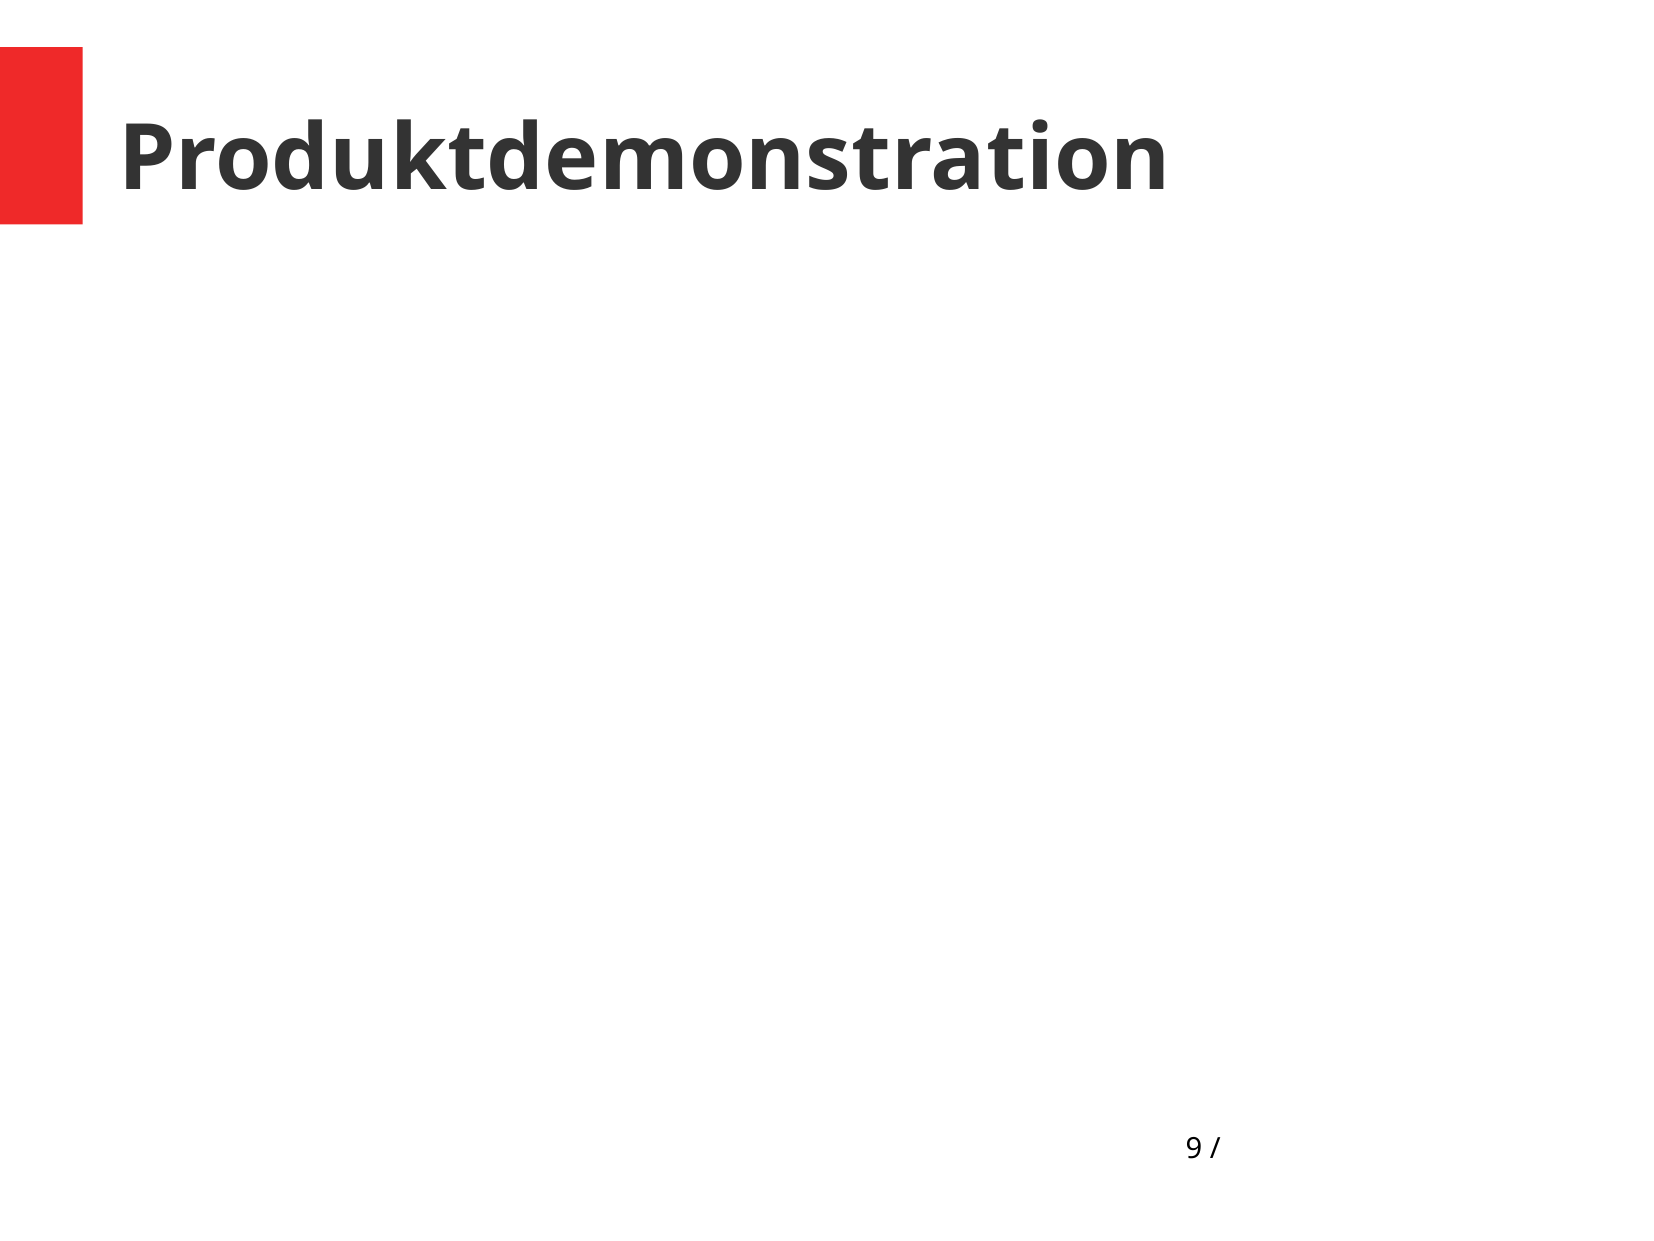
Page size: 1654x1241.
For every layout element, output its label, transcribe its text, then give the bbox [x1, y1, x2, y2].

text_box / [1185, 1129, 1571, 1216]
title Produktdemonstration [118, 49, 1571, 257]
